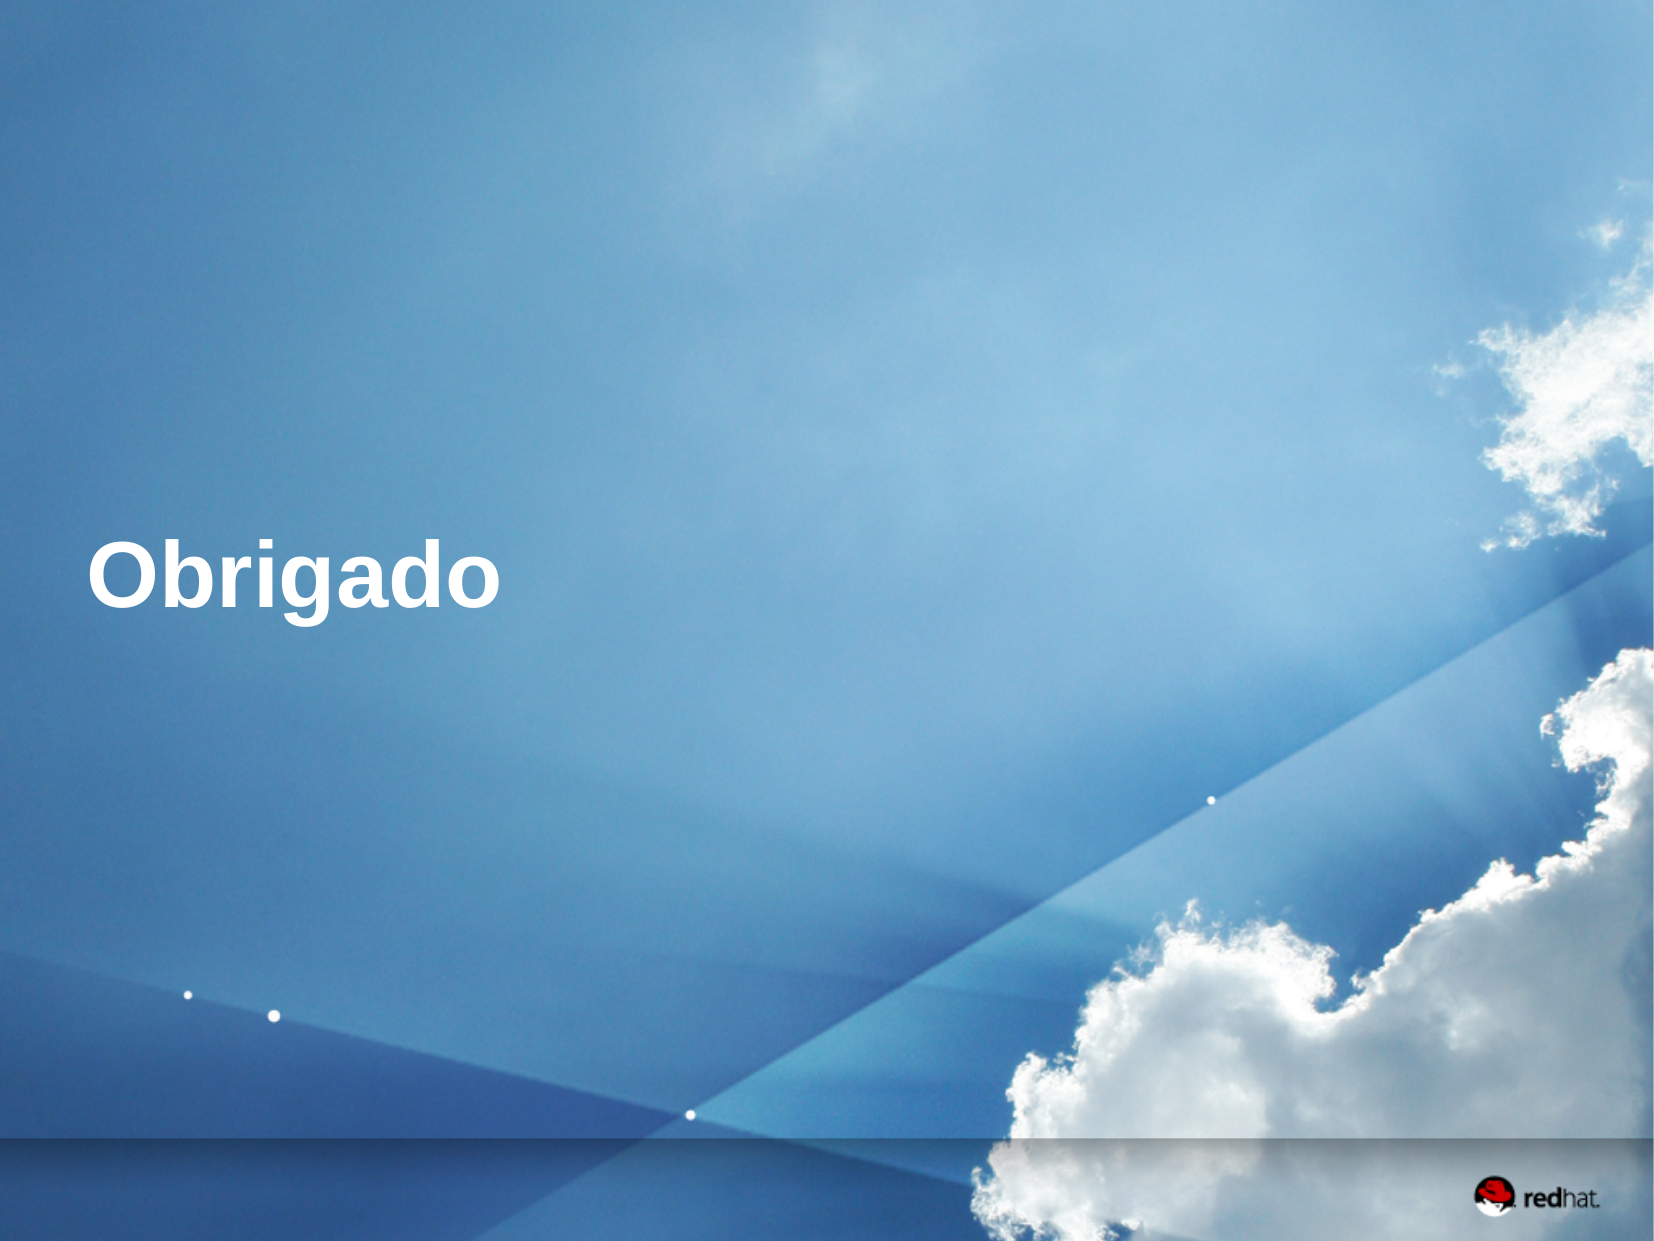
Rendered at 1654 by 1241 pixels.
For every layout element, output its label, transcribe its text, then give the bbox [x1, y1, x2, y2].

picture [0, 0, 1654, 1241]
text_box Obrigado [71, 338, 1560, 813]
